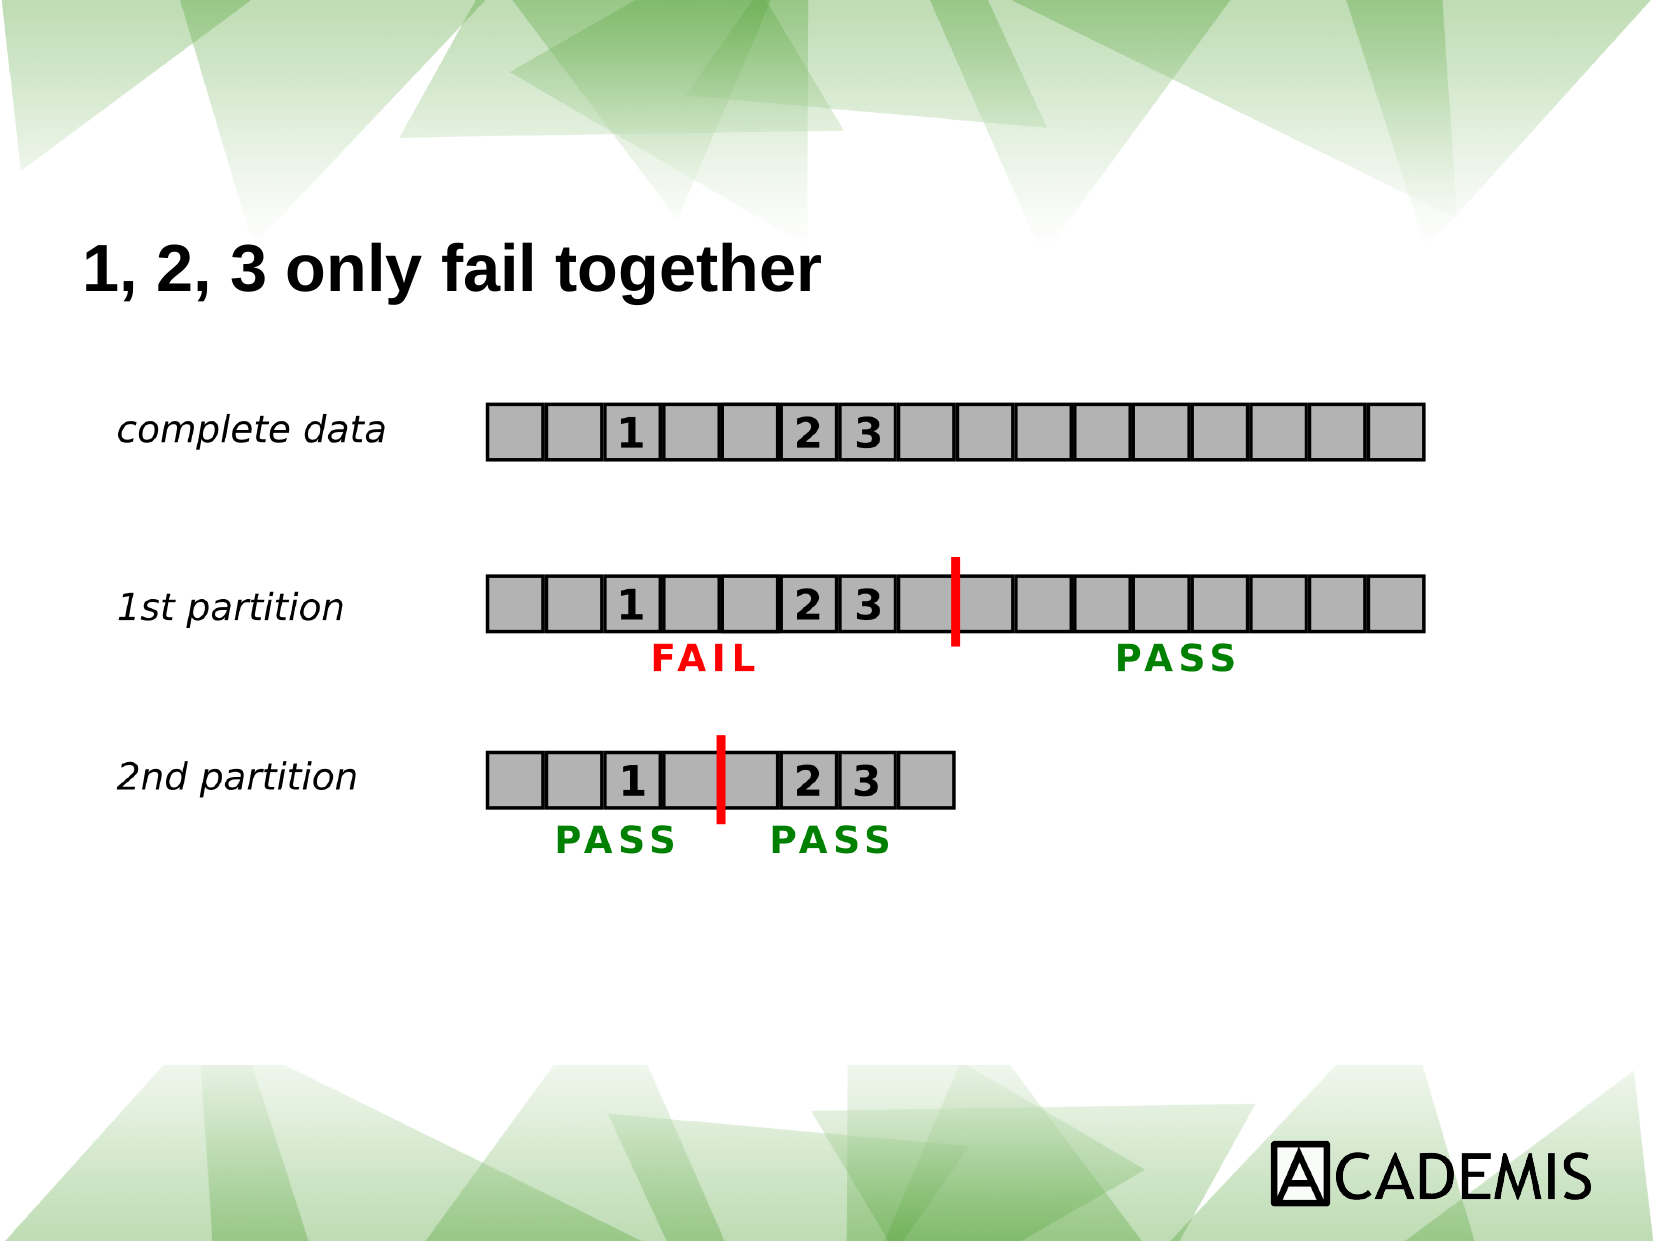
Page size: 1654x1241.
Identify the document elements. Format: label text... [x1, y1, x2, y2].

picture [2, 329, 1653, 1241]
picture [0, 0, 1654, 256]
title 1, 2, 3 only fail together [82, 165, 1571, 373]
